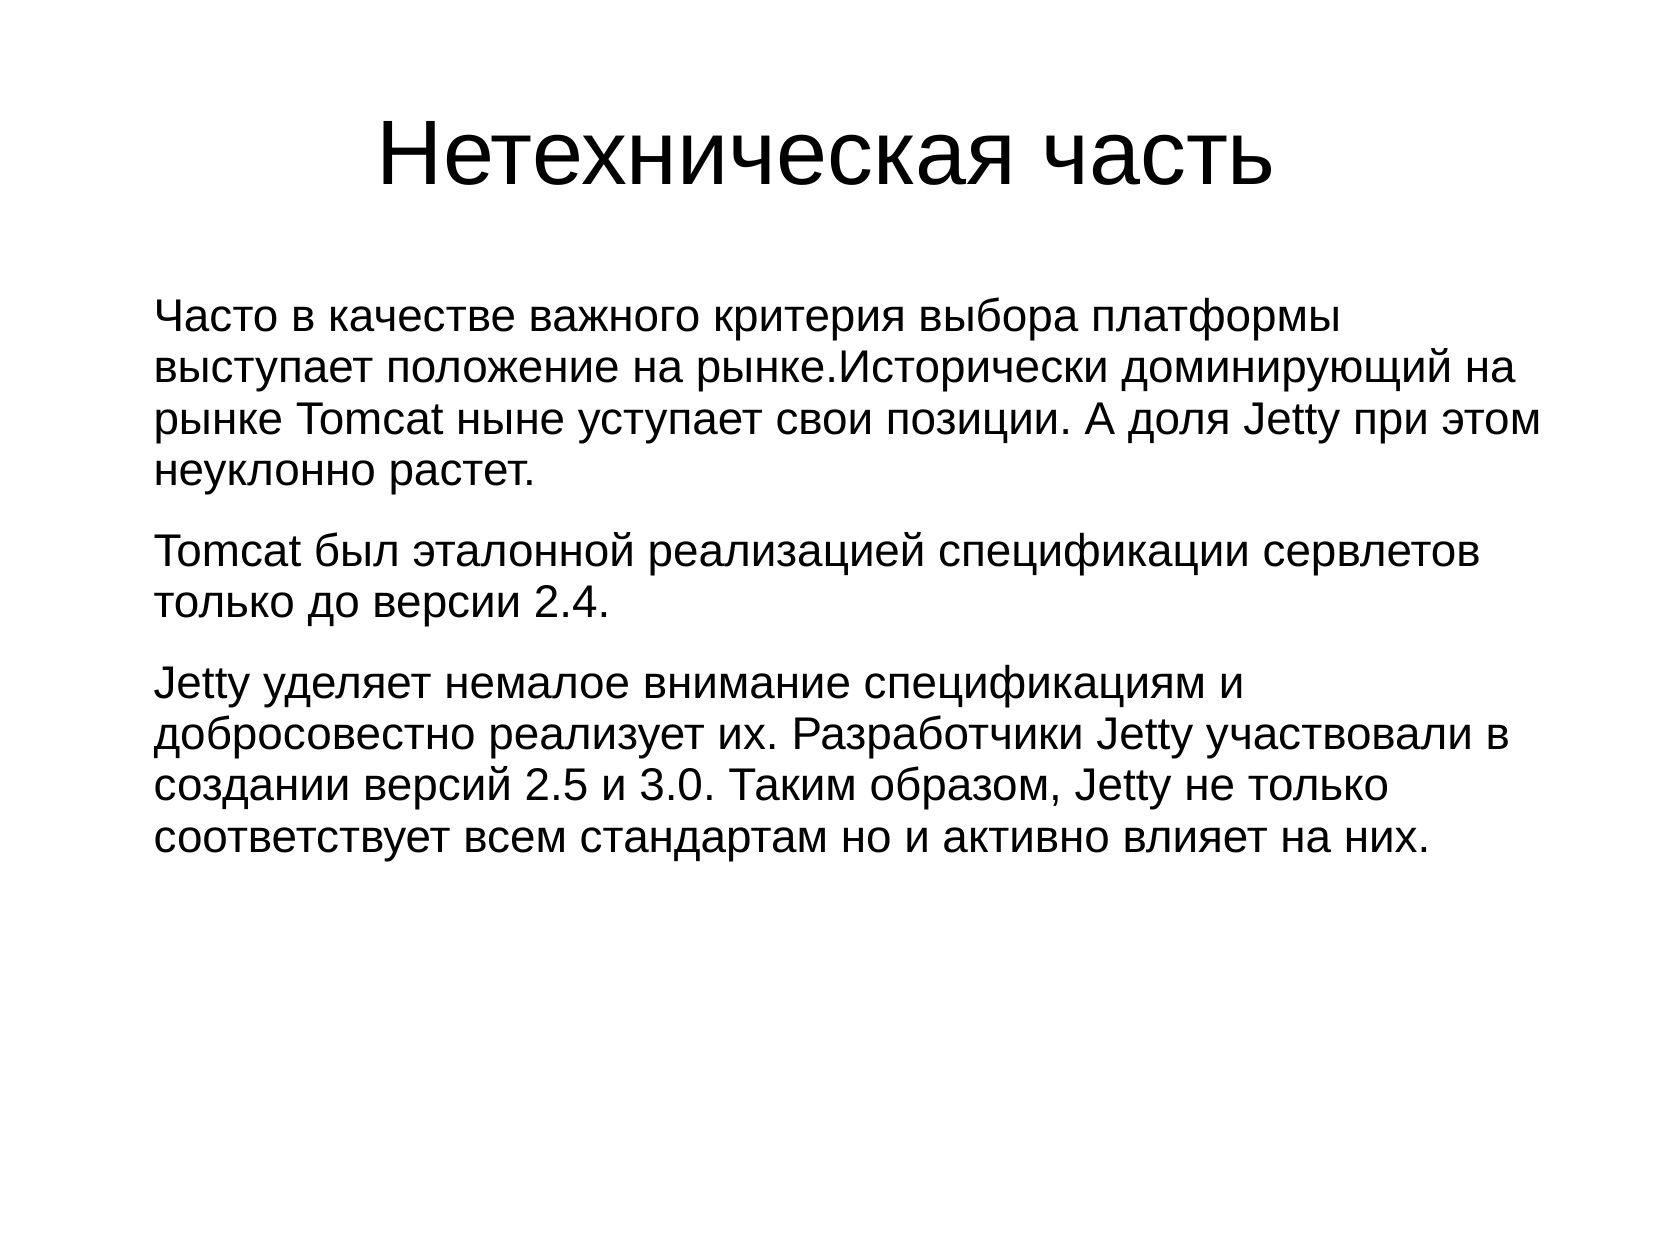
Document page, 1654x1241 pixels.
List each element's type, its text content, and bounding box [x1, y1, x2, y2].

title Нетехническая часть [82, 49, 1571, 257]
list Часто в качестве важного критерия выбора платформы выступает положение на рынке.Исторически доминирующий на рынке Tomcat ныне уступает свои позиции. А доля Jetty при этом неуклонно растет. Tomcat был эталонной реализацией спецификации сервлетов только до версии 2.4. Jetty уделяет немалое внимание спецификациям и добросовестно реализует их. Разработчики Jetty участвовали в создании версий 2.5 и 3.0. Таким образом, Jetty не только соответствует всем стандартам но и активно влияет на них. [82, 290, 1571, 1010]
